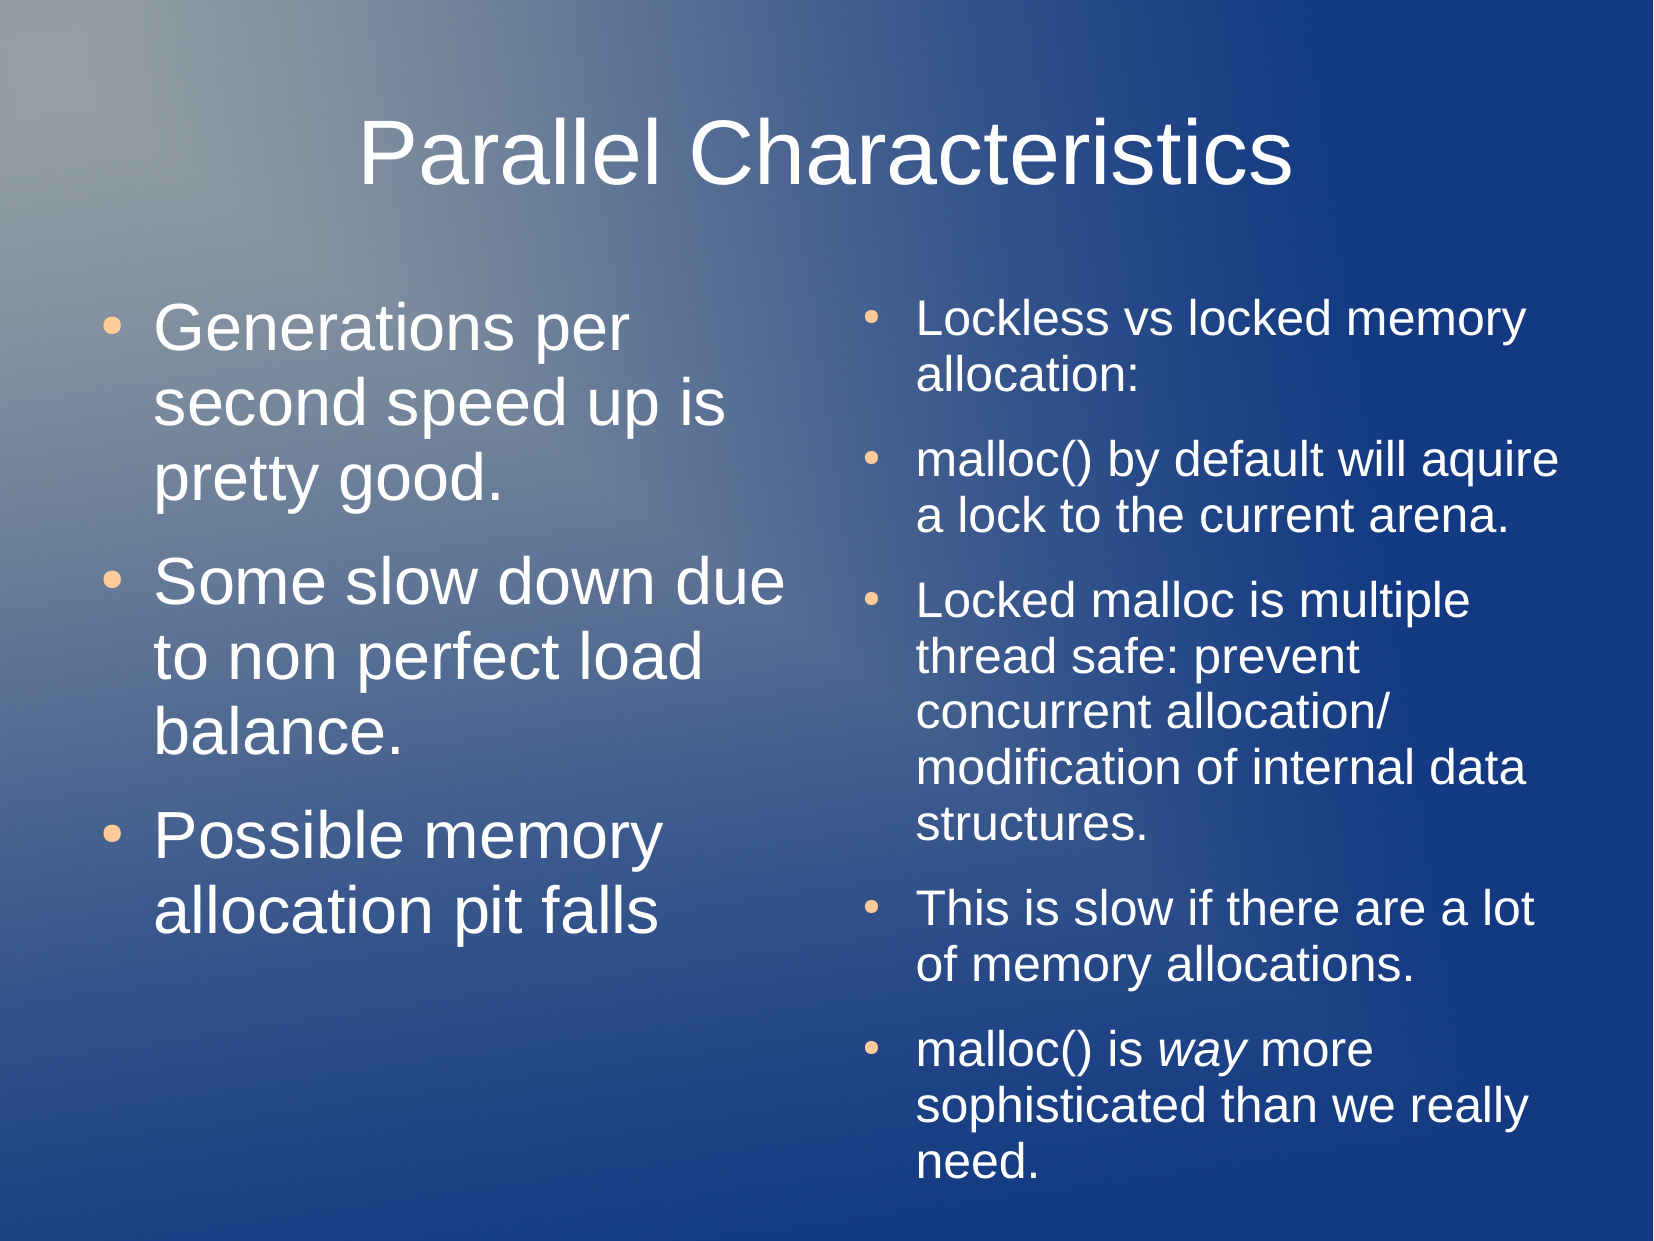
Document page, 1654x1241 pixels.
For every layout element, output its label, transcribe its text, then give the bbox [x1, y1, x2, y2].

list Lockless vs locked memory allocation: malloc() by default will aquire a lock to the current arena. Locked malloc is multiple thread safe: prevent concurrent allocation/ modification of internal data structures. This is slow if there are a lot of memory allocations. malloc() is way more sophisticated than we really need. [844, 290, 1571, 1189]
title Parallel Characteristics [82, 49, 1571, 257]
picture [0, 0, 1654, 1241]
list Generations per second speed up is pretty good. Some slow down due to non perfect load balance. Possible memory allocation pit falls [82, 290, 809, 1109]
